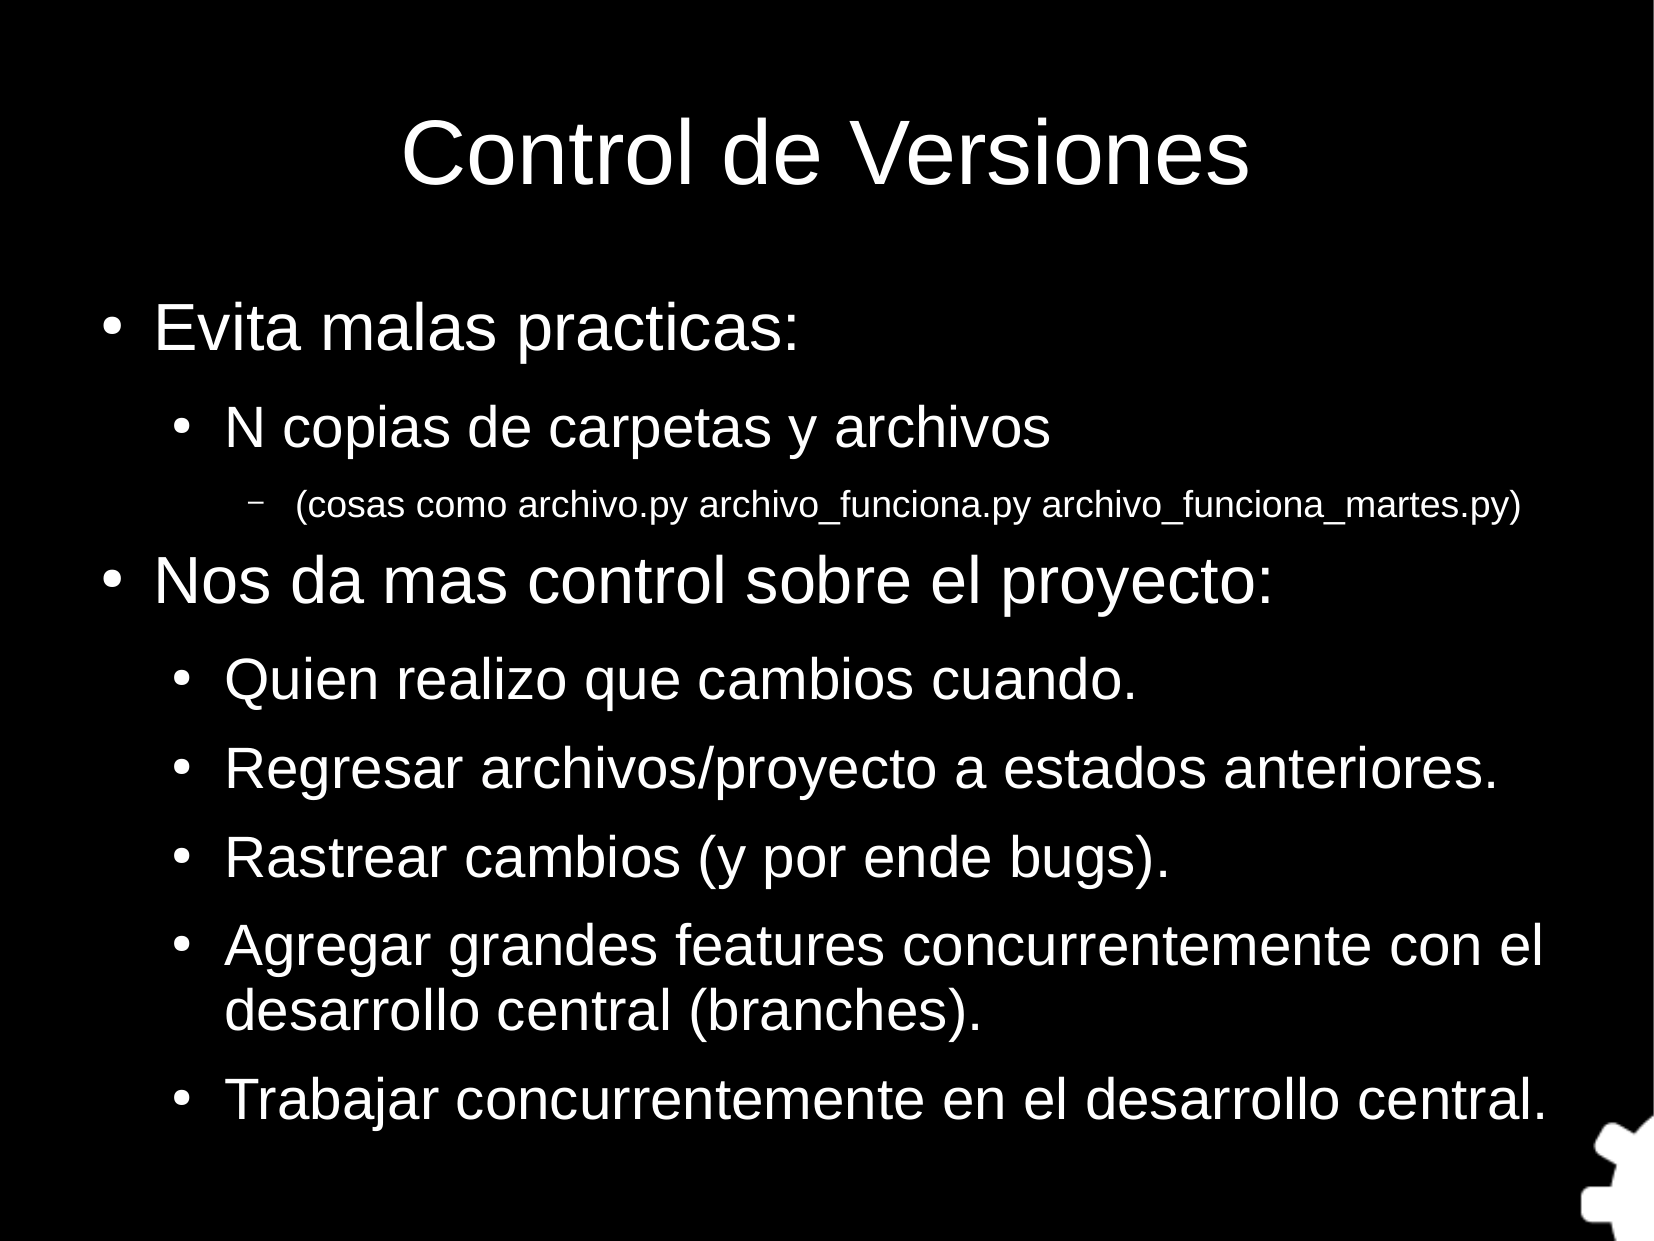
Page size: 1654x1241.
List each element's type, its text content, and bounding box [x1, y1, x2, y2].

title Control de Versiones [82, 49, 1571, 257]
list Evita malas practicas: N copias de carpetas y archivos (cosas como archivo.py archivo_funciona.py archivo_funciona_martes.py) Nos da mas control sobre el proyecto: Quien realizo que cambios cuando. Regresar archivos/proyecto a estados anteriores. Rastrear cambios (y por ende bugs). Agregar grandes features concurrentemente con el desarrollo central (branches). Trabajar concurrentemente en el desarrollo central. [82, 290, 1571, 1132]
picture [0, 0, 1654, 1241]
